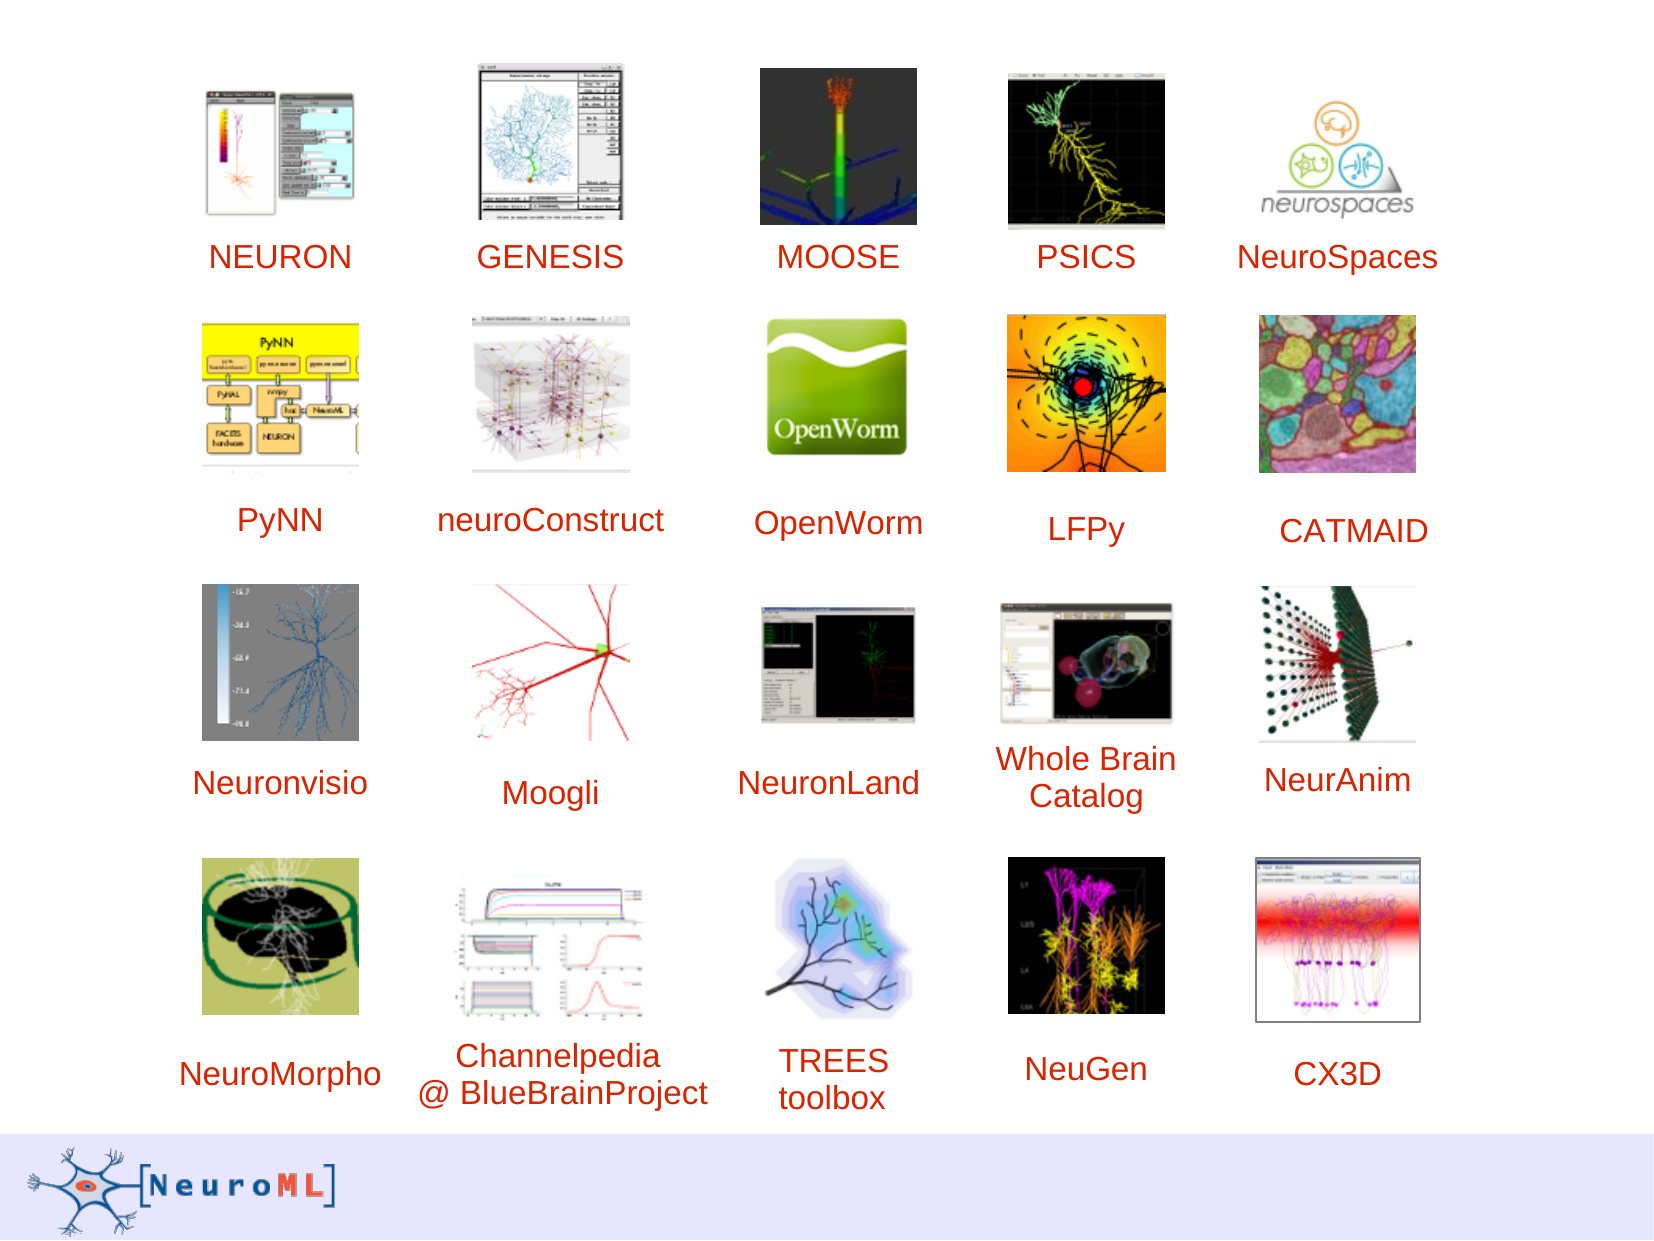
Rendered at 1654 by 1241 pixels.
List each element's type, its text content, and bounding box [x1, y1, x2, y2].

picture [454, 858, 648, 1030]
text_box TREES toolbox [763, 1035, 914, 1125]
picture [1259, 315, 1416, 473]
text_box Moogli [486, 767, 615, 820]
picture [1008, 73, 1165, 230]
text_box NeuroSpaces [1222, 232, 1454, 284]
text_box NEURON [193, 232, 368, 284]
text_box Whole Brain Catalog [980, 733, 1193, 823]
picture [1008, 857, 1165, 1015]
text_box NeuroMorpho [164, 1048, 397, 1101]
picture [472, 584, 630, 741]
text_box LFPy [1032, 503, 1141, 556]
text_box PyNN [222, 494, 339, 547]
text_box neuroConstruct [422, 494, 680, 547]
text_box OpenWorm [739, 497, 939, 550]
text_box Neuronvisio [177, 757, 384, 810]
picture [999, 602, 1174, 726]
text_box CATMAID [1264, 505, 1411, 558]
picture [766, 317, 911, 459]
text_box GENESIS [461, 232, 640, 284]
text_box CX3D [1278, 1048, 1398, 1101]
picture [477, 63, 625, 221]
text_box NeuronLand [722, 757, 936, 810]
text_box PSICS [1021, 232, 1152, 284]
picture [760, 584, 917, 741]
text_box NeurAnim [1248, 754, 1427, 816]
picture [760, 68, 917, 225]
picture [1259, 586, 1416, 743]
text_box MOOSE [761, 232, 916, 284]
picture [760, 857, 917, 1021]
picture [202, 316, 359, 473]
picture [202, 76, 359, 232]
picture [1259, 79, 1416, 232]
picture [472, 316, 630, 473]
picture [1007, 314, 1166, 472]
text_box NeuGen [1009, 1043, 1164, 1096]
picture [27, 1147, 335, 1237]
picture [202, 858, 359, 1015]
picture [1256, 858, 1420, 1022]
picture [202, 584, 359, 741]
text_box Channelpedia @ BlueBrainProject [445, 1030, 681, 1083]
